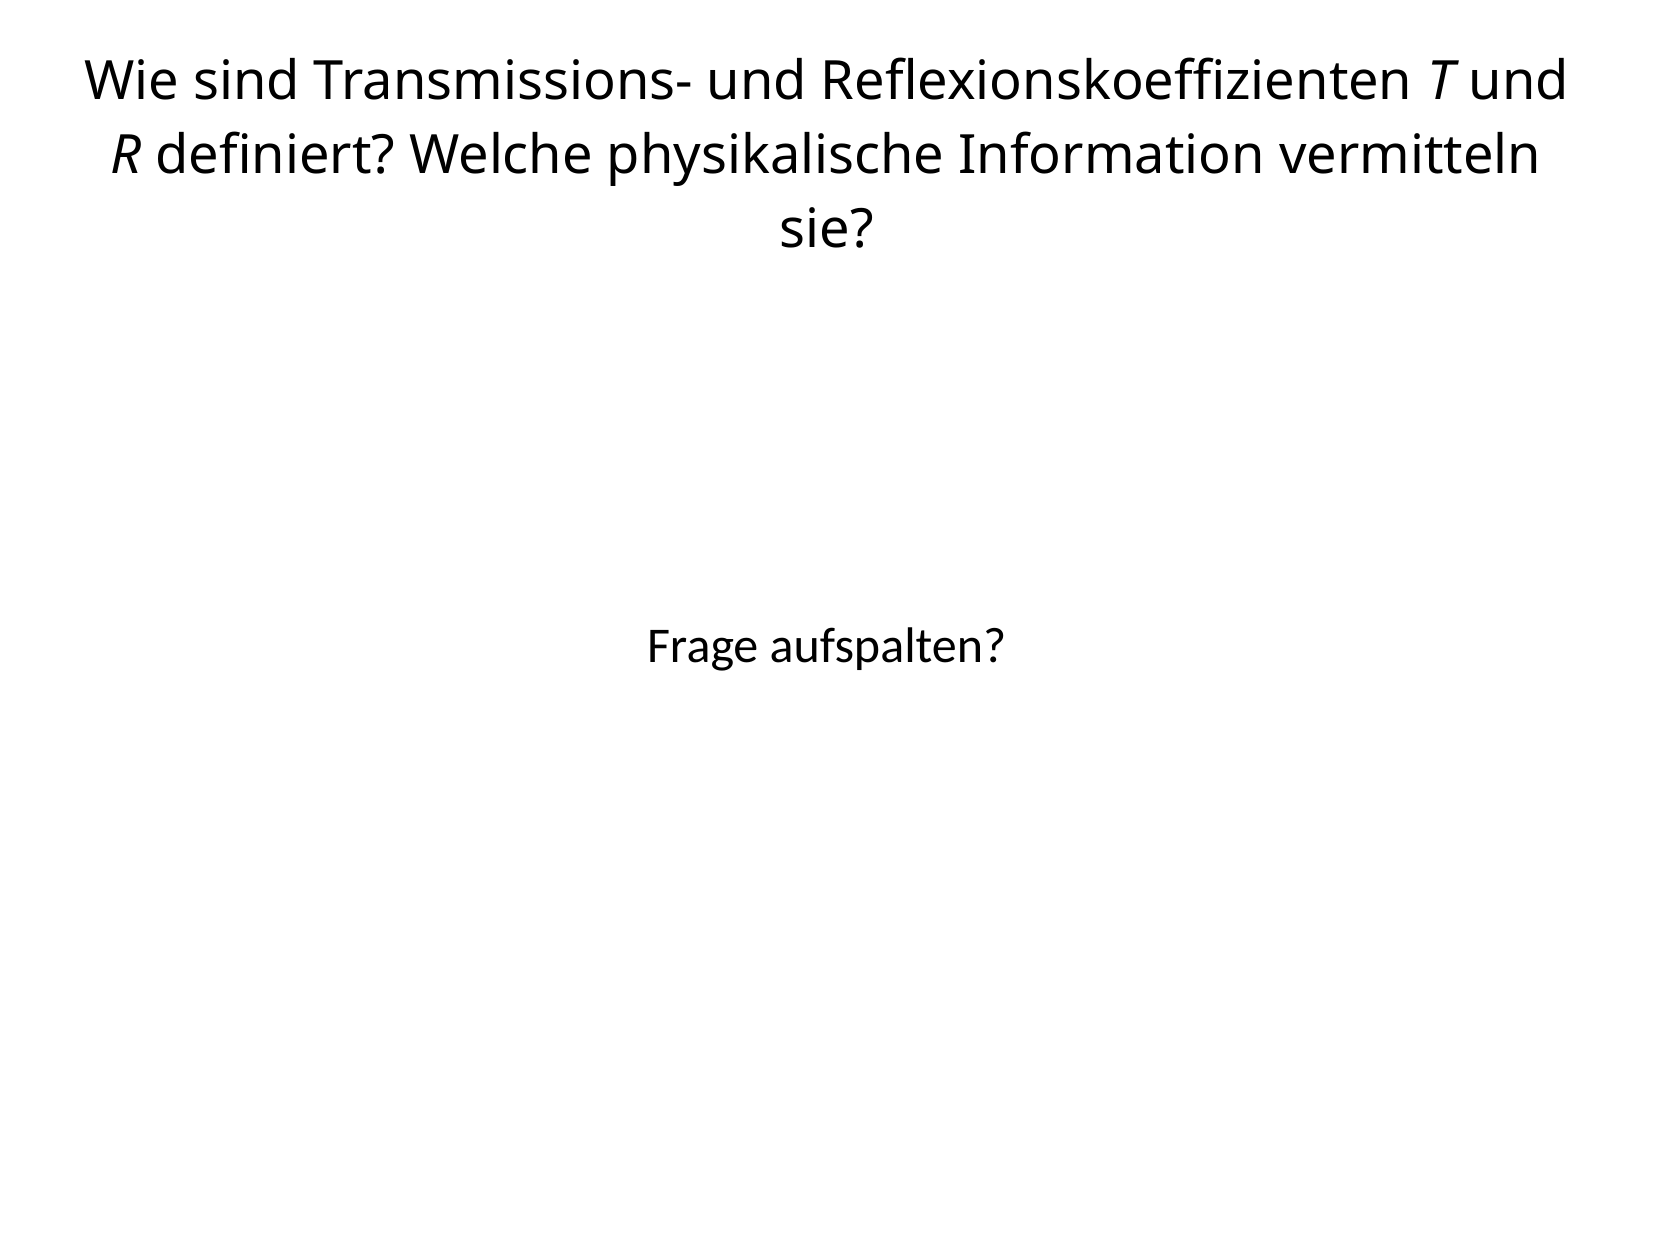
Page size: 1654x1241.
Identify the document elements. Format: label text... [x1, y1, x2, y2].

title Wie sind Transmissions- und Reflexionskoeffizienten T und R definiert? Welche physikalische Information vermitteln sie? [82, 49, 1571, 257]
subtitle Frage aufspalten? [82, 290, 1571, 1010]
